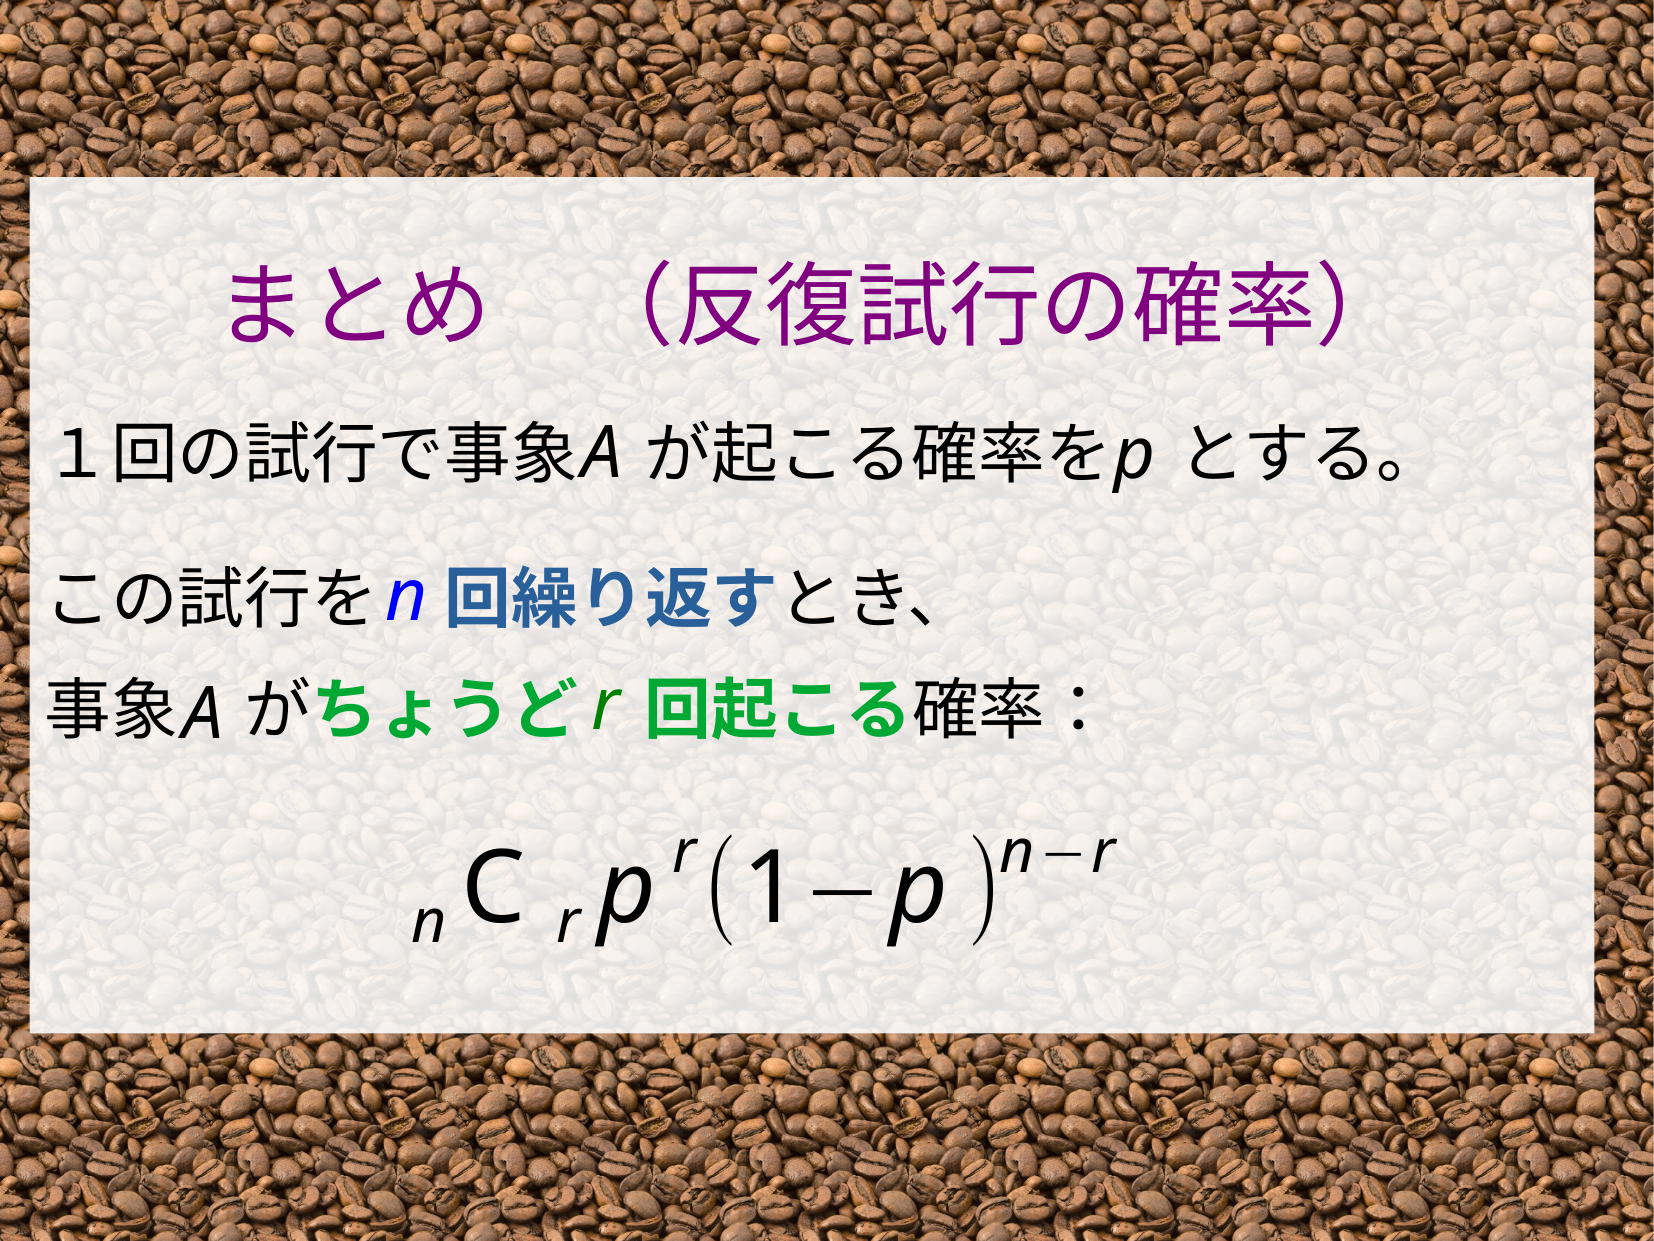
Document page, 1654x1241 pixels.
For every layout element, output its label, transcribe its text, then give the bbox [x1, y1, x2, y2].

chart [377, 566, 437, 635]
text_box １回の試行で事象 が起こる確率を とする。 この試行を 回繰り返すとき、 事象 がちょうど 回起こる確率： [29, 343, 1595, 760]
chart [1104, 425, 1173, 493]
text_box [29, 177, 1595, 224]
picture [0, 0, 1654, 1241]
chart [570, 424, 642, 493]
title まとめ （反復試行の確率） [29, 224, 1595, 343]
chart [405, 826, 1123, 955]
chart [171, 685, 243, 753]
text_box [29, 760, 1595, 1034]
chart [583, 676, 628, 745]
